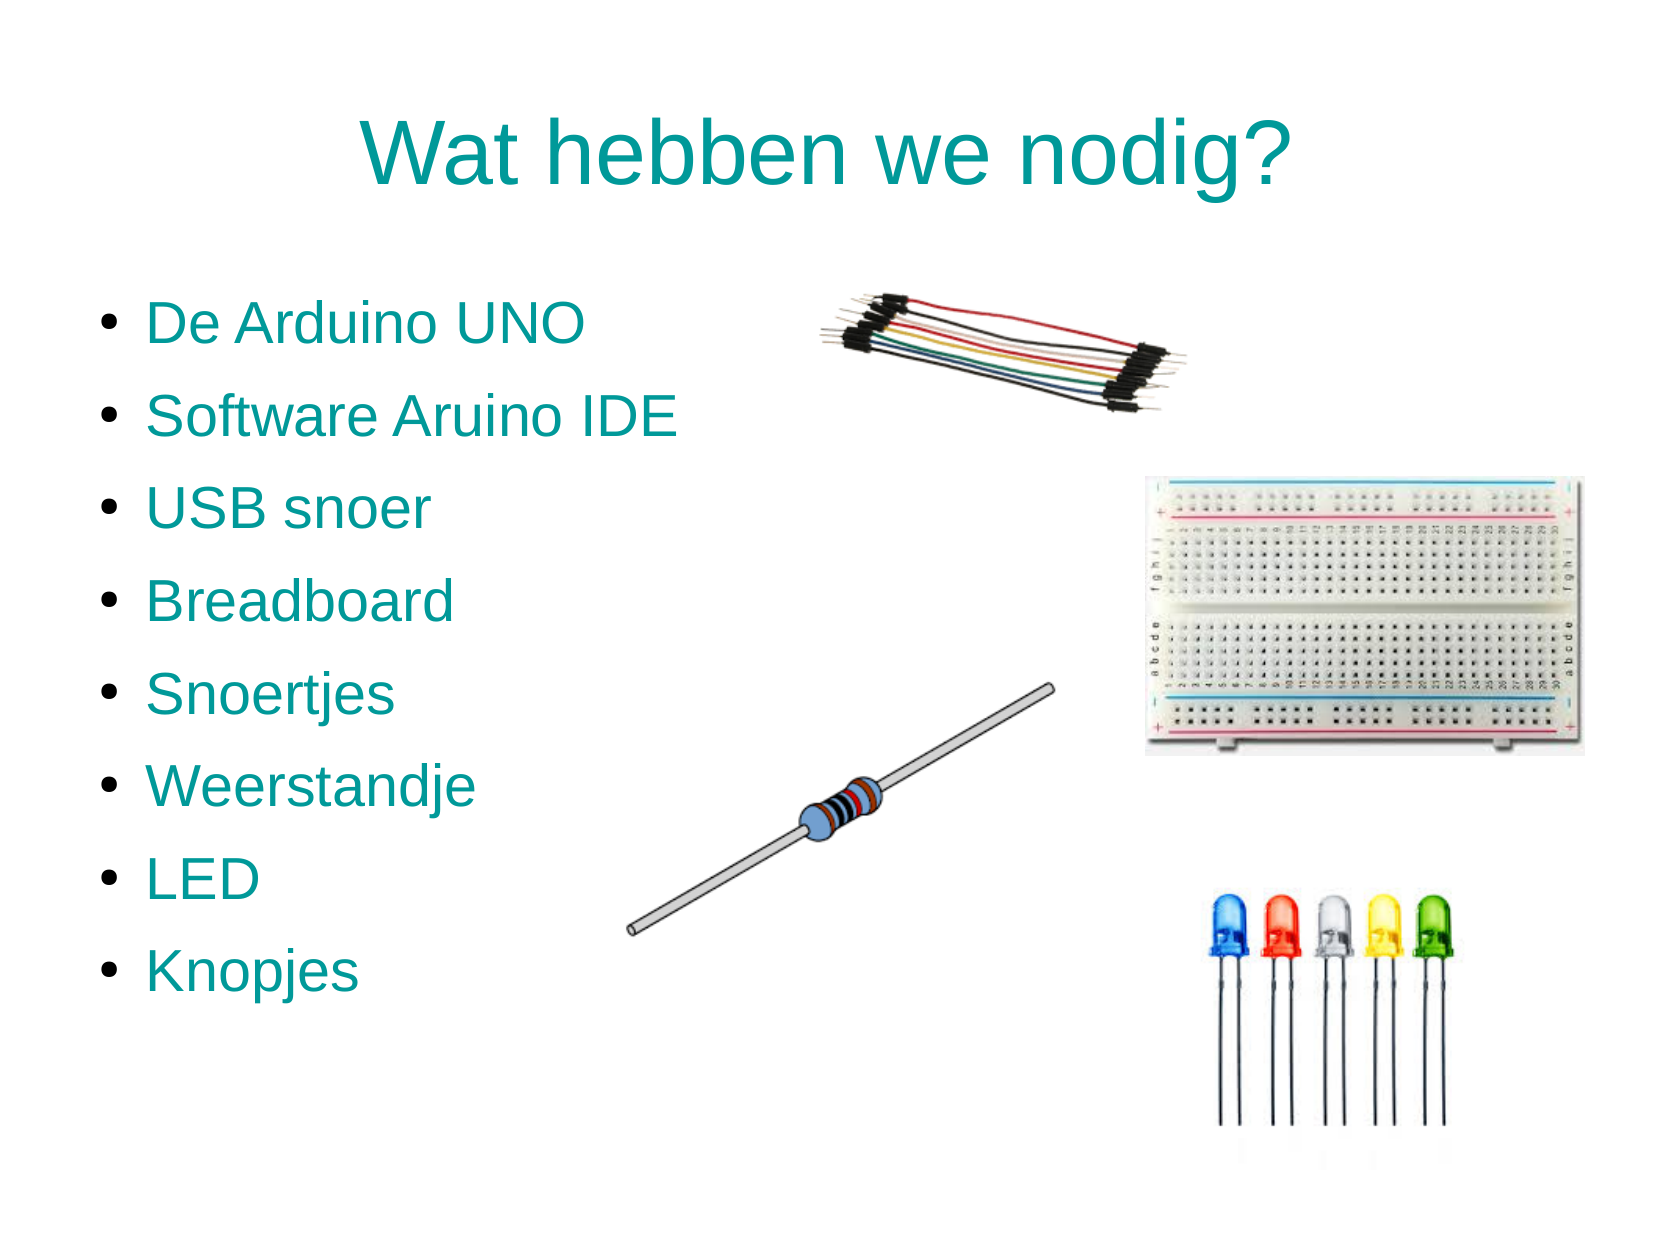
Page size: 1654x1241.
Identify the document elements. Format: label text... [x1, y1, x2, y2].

picture [1145, 476, 1585, 756]
list De Arduino UNO Software Aruino IDE USB snoer Breadboard Snoertjes Weerstandje LED Knopjes [82, 290, 1571, 1010]
picture [1151, 838, 1524, 1170]
title Wat hebben we nodig? [82, 49, 1571, 257]
picture [614, 673, 1068, 946]
picture [814, 209, 1193, 473]
